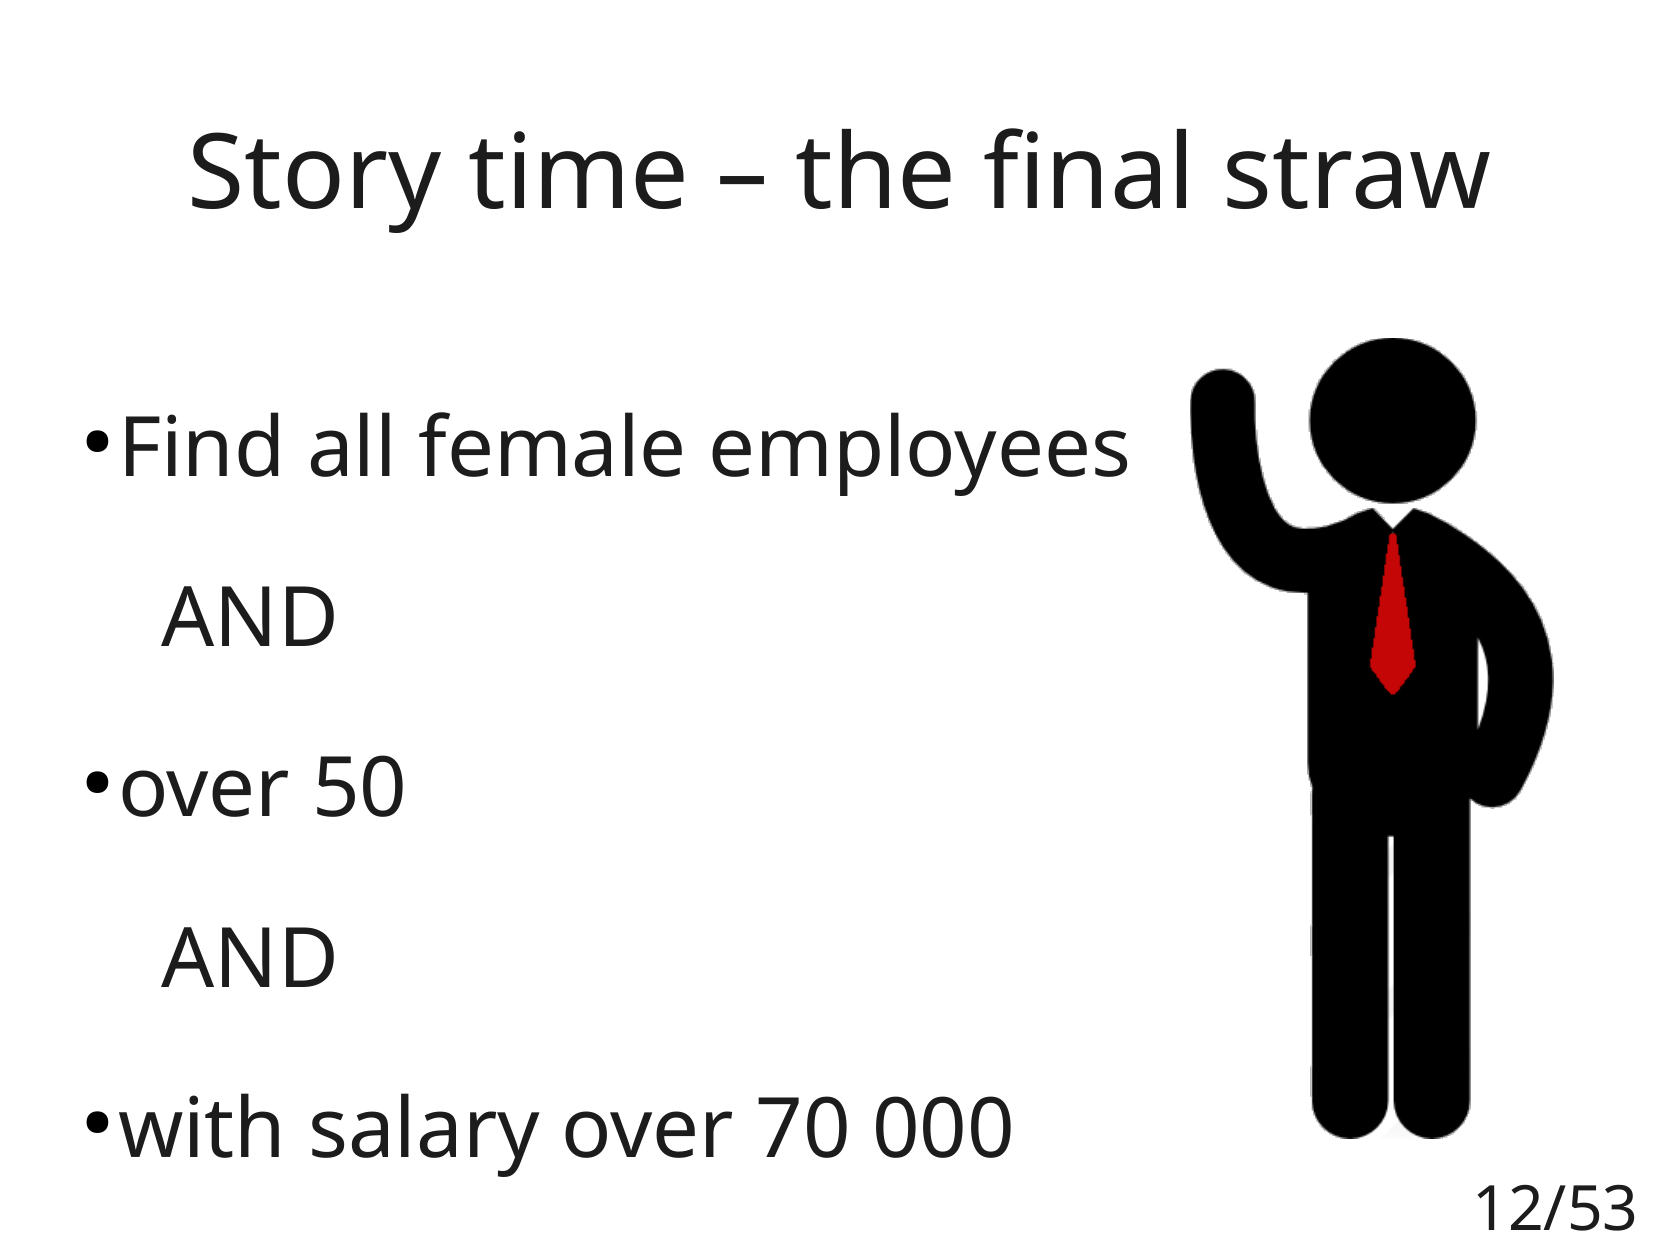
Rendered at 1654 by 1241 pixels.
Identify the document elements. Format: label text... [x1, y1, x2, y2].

text_box <numer>/53 [1071, 1155, 1654, 1241]
title Story time – the final straw [82, 64, 1571, 268]
subtitle Find all female employees AND over 50 AND with salary over 70 000 [82, 268, 1571, 1131]
picture [1190, 338, 1554, 1139]
